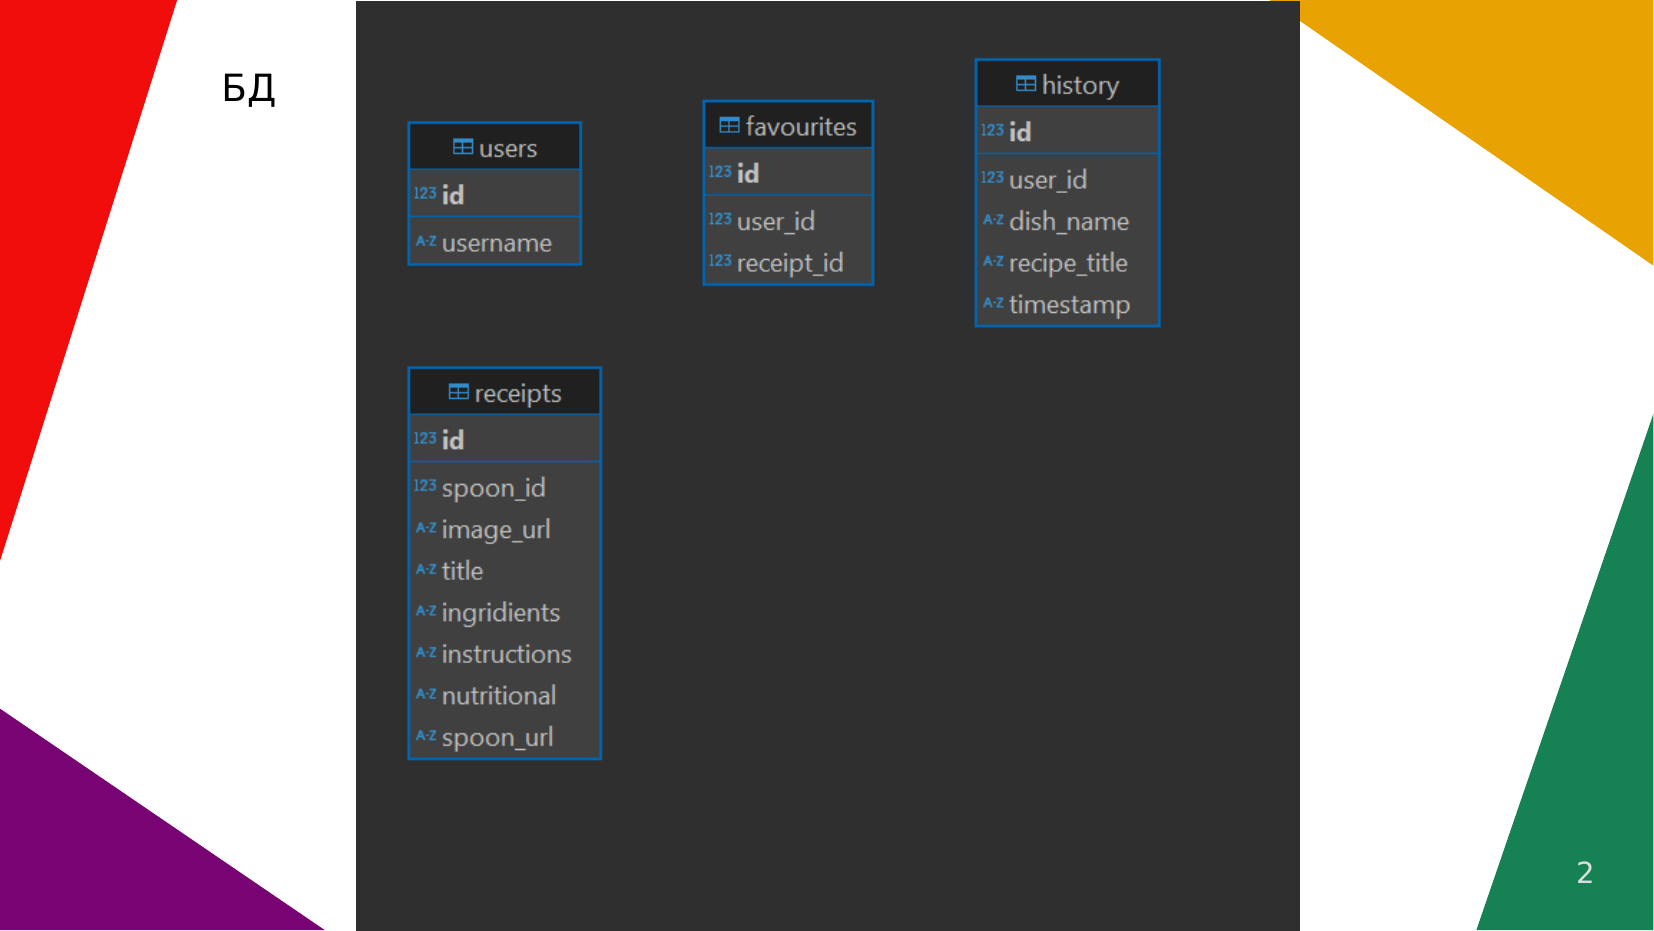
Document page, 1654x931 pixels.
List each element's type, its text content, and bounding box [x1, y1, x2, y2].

picture [356, 1, 1300, 931]
text_box БД [206, 59, 296, 119]
